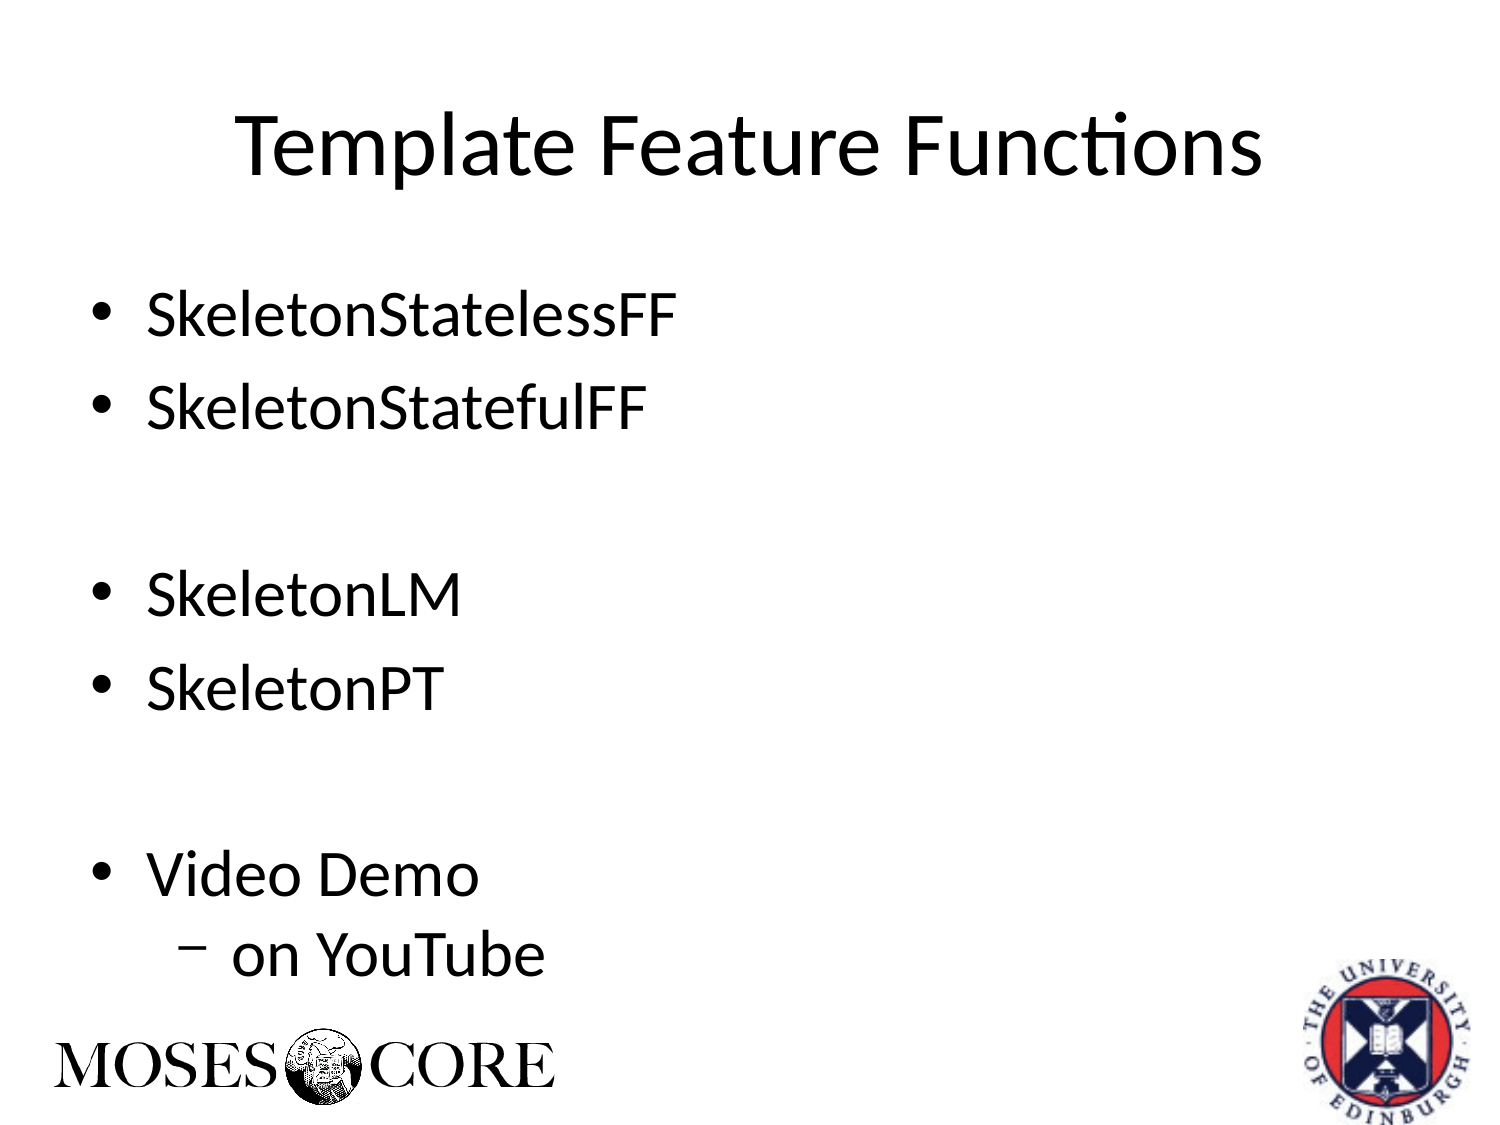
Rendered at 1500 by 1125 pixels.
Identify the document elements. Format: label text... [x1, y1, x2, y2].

picture [1303, 959, 1475, 1125]
picture [53, 1025, 555, 1108]
title Template Feature Functions [75, 45, 1426, 233]
list SkeletonStatelessFF SkeletonStatefulFF SkeletonLM SkeletonPT Video Demo on YouTube [75, 262, 1426, 981]
